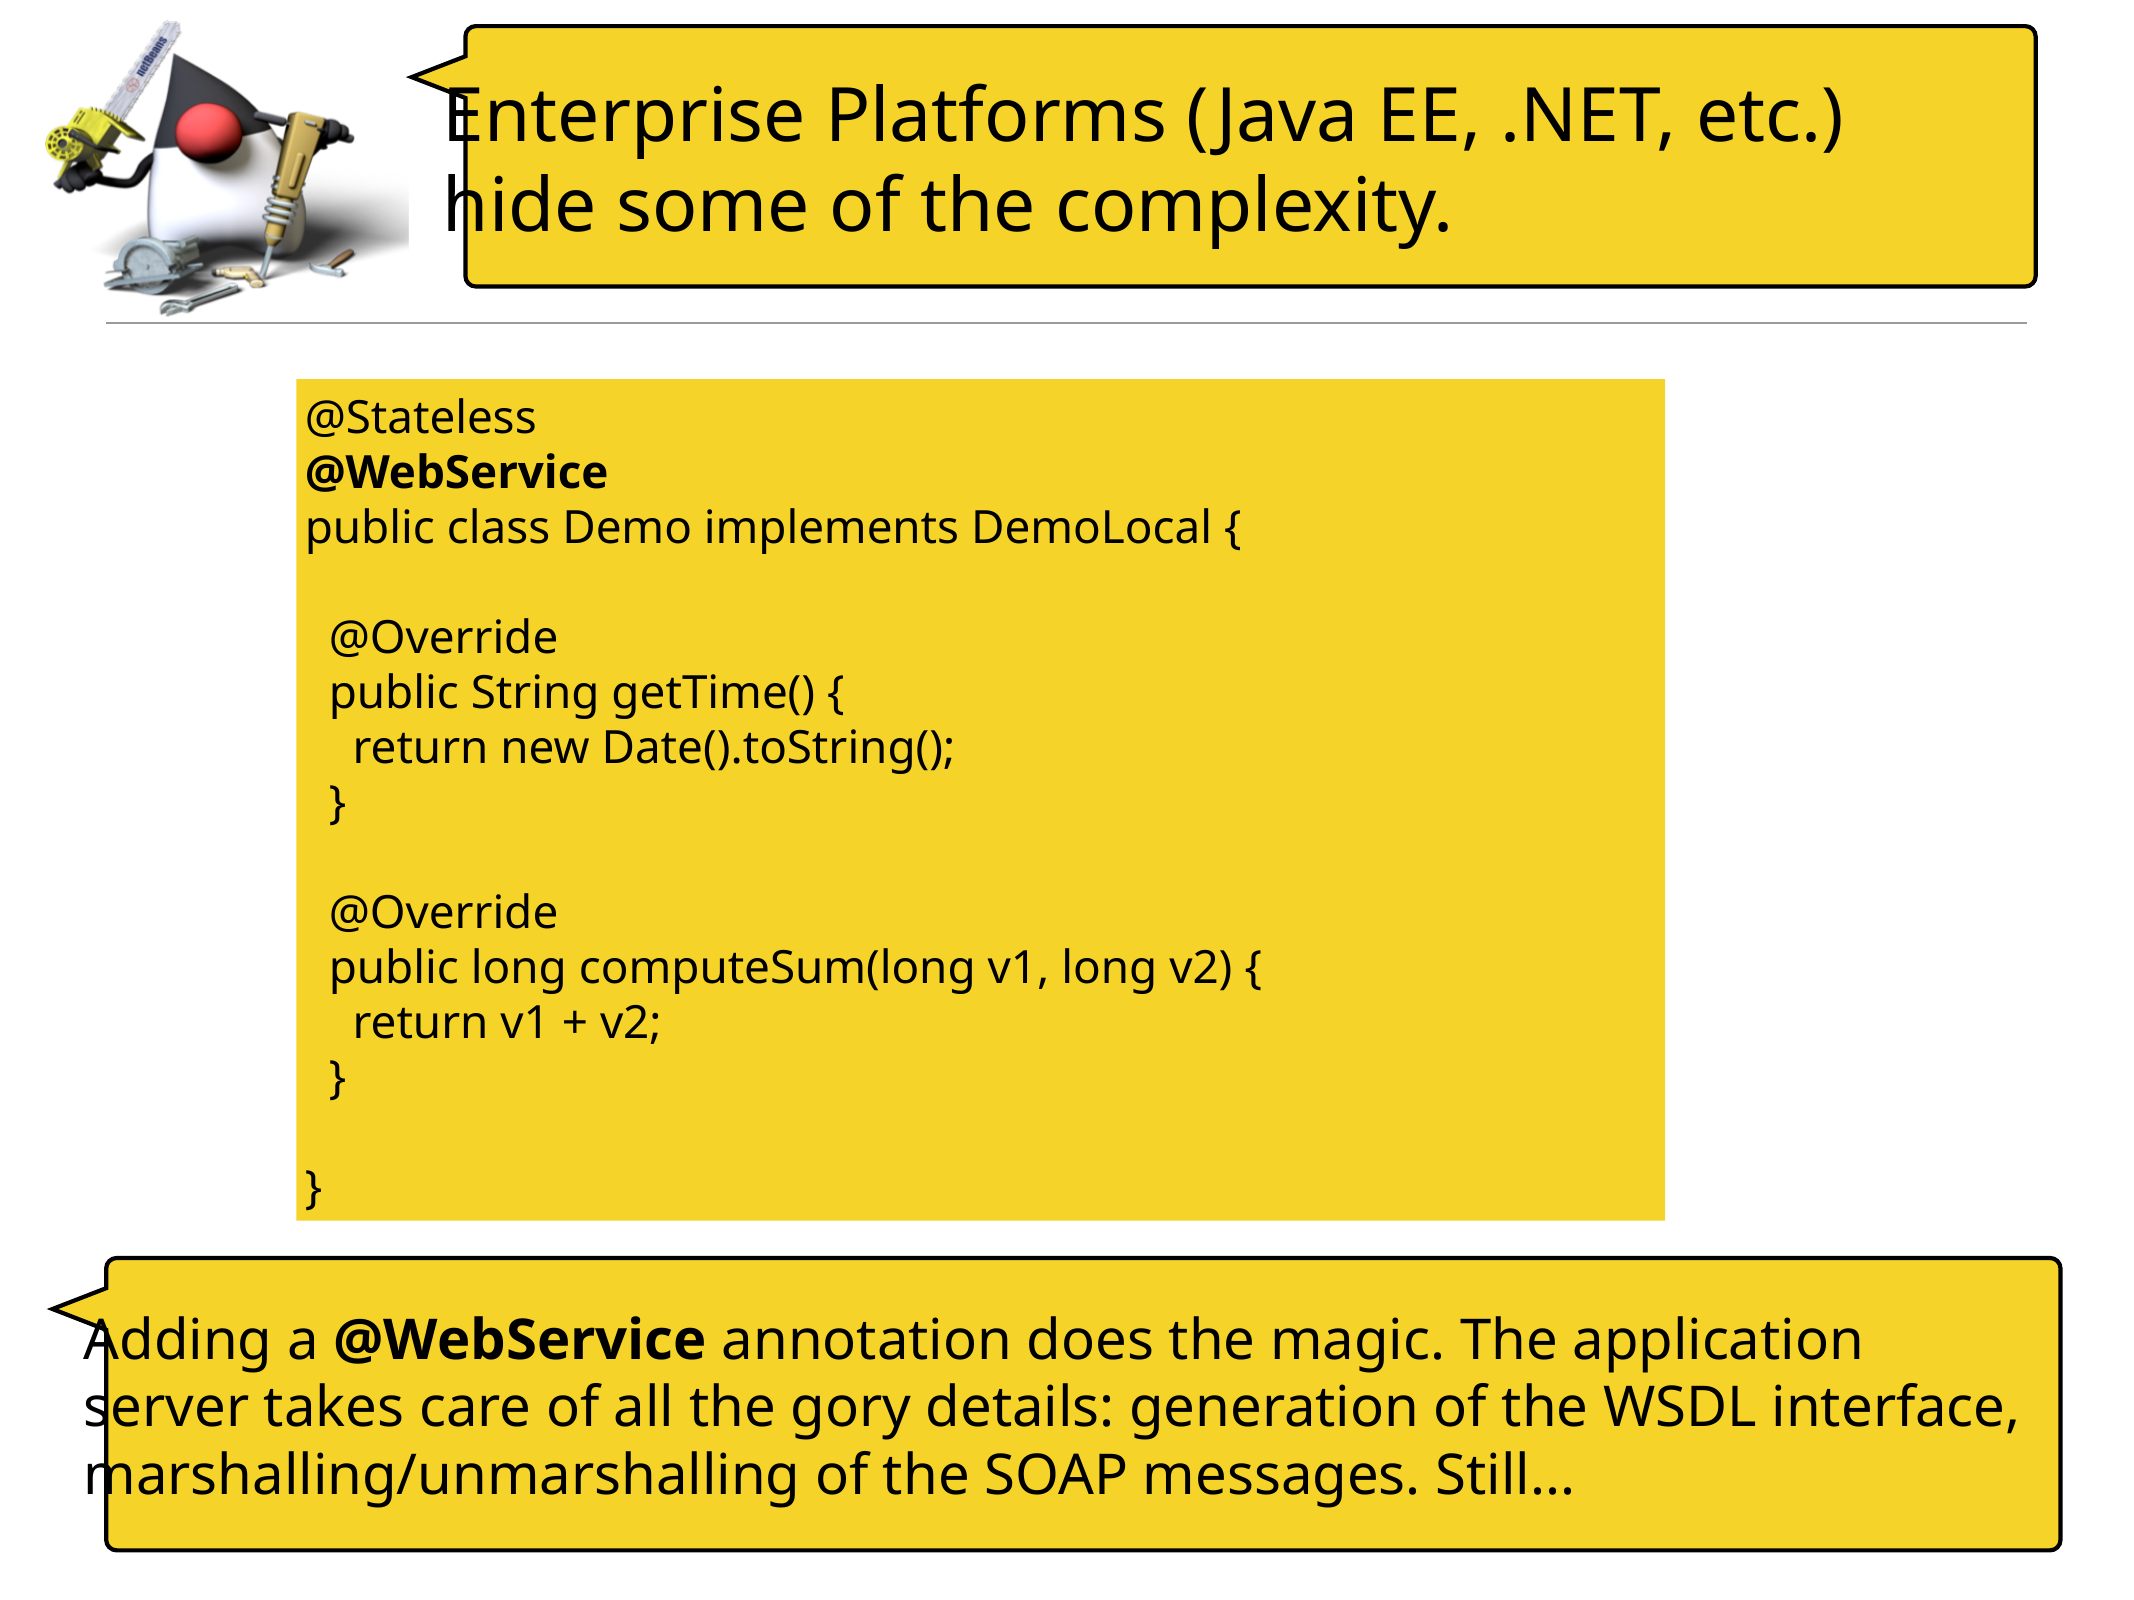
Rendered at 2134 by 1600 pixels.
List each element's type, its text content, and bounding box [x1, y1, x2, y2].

text_box Enterprise Platforms (Java EE, .NET, etc.) hide some of the complexity. [411, 26, 2036, 287]
picture [45, 20, 409, 317]
text_box Adding a @WebService annotation does the magic. The application server takes care of all the gory details: generation of the WSDL interface, marshalling/unmarshalling of the SOAP messages. Still... [52, 1257, 2061, 1551]
text_box @Stateless @WebService public class Demo implements DemoLocal { @Override public String getTime() { return new Date().toString(); } @Override public long computeSum(long v1, long v2) { return v1 + v2; } } [296, 379, 1666, 1221]
